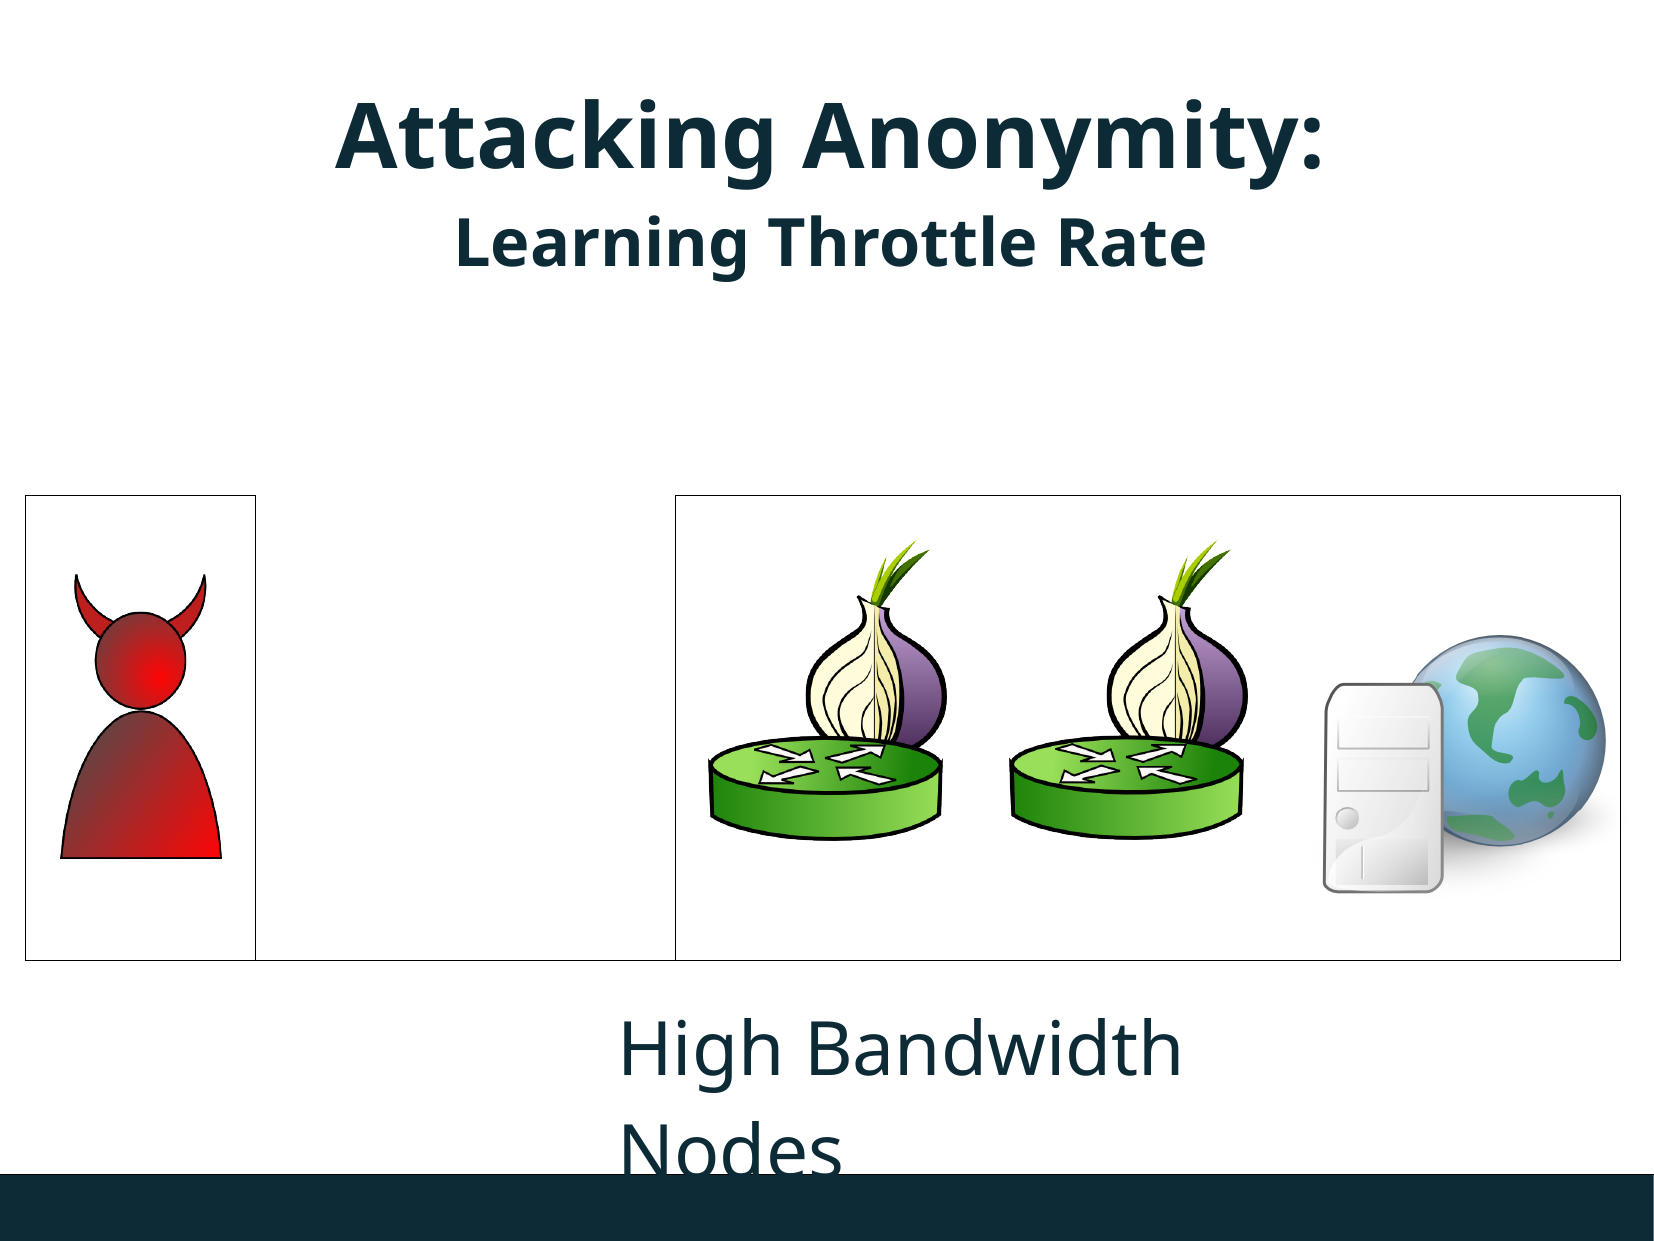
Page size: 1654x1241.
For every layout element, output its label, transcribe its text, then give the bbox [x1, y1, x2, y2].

title Attacking Anonymity: Learning Throttle Rate [86, 74, 1575, 282]
picture [1621, 635, 1629, 900]
picture [1310, 635, 1620, 900]
text_box High Bandwidth Nodes [602, 988, 1383, 1089]
picture [60, 573, 222, 859]
picture [1001, 539, 1248, 841]
picture [700, 539, 947, 841]
